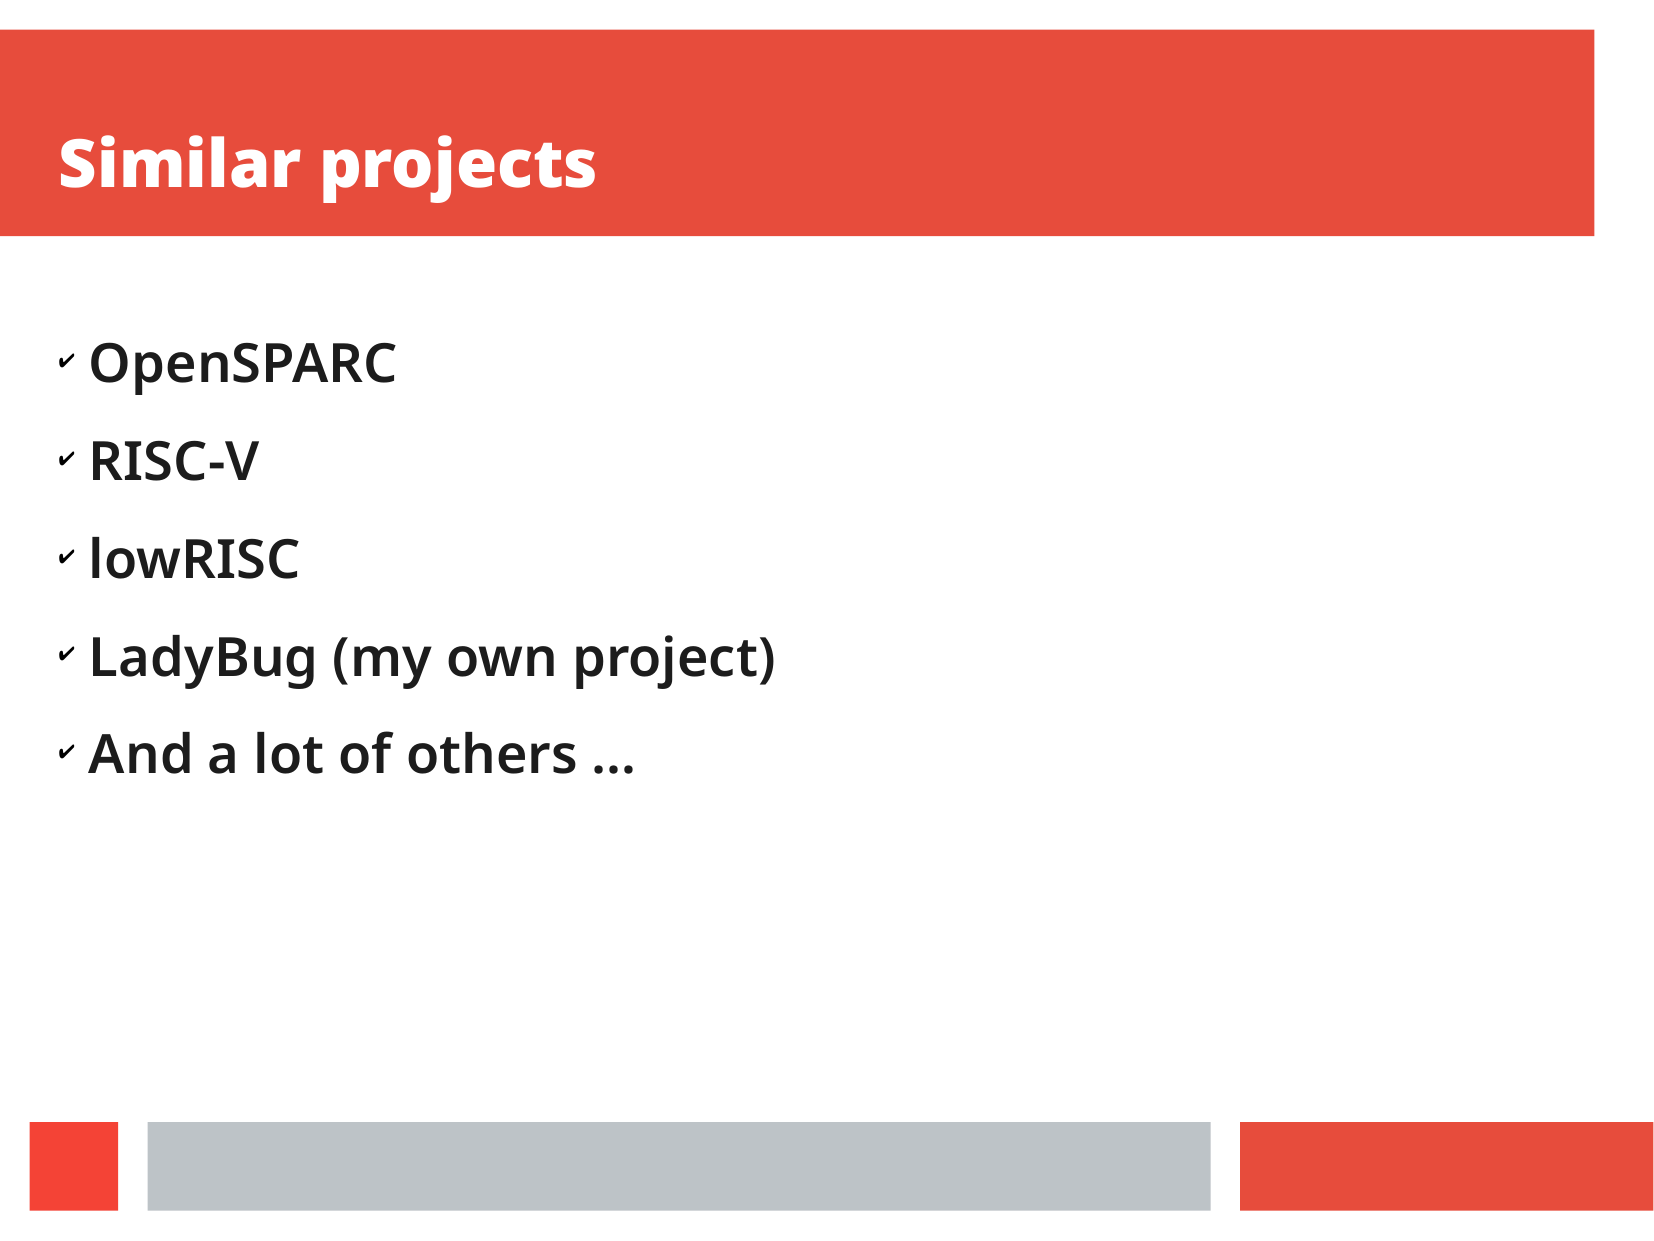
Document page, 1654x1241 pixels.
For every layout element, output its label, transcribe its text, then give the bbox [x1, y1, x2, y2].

title Similar projects [59, 59, 1595, 207]
list OpenSPARC RISC-V lowRISC LadyBug (my own project) And a lot of others … [59, 324, 1565, 1093]
